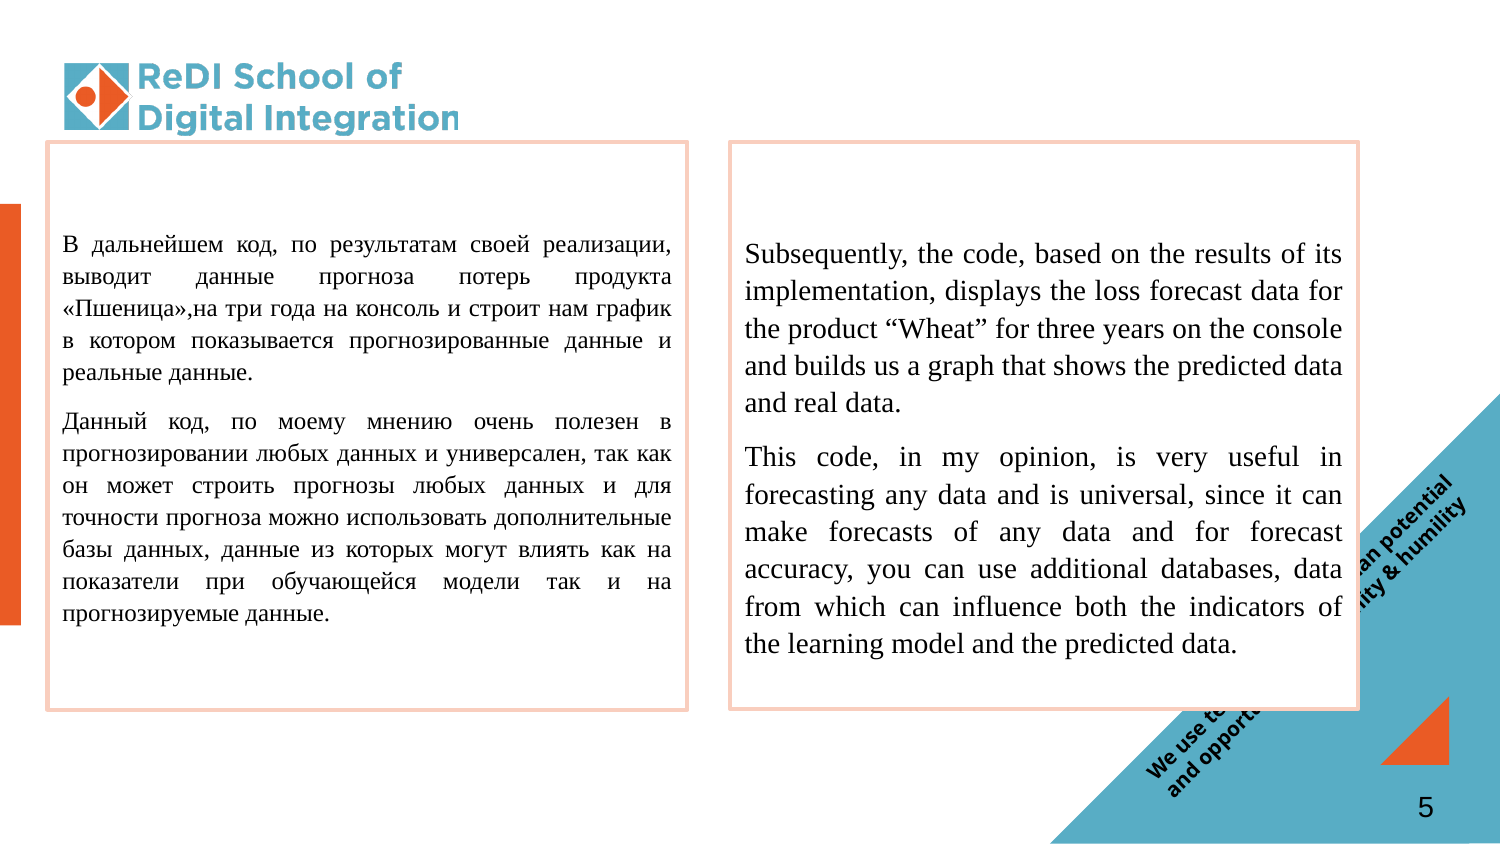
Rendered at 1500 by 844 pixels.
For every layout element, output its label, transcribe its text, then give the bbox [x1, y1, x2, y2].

text_box В дальнейшем код, по результатам своей реализации, выводит данные прогноза потерь продукта «Пшеница»,на три года на консоль и строит нам график в котором показывается прогнозированные данные и реальные данные. Данный код, по моему мнению очень полезен в прогнозировании любых данных и универсален, так как он может строить прогнозы любых данных и для точности прогноза можно использовать дополнительные базы данных, данные из которых могут влиять как на показатели при обучающейся модели так и на прогнозируемые данные. [47, 141, 688, 710]
picture [64, 62, 458, 136]
slide_number <номер> [1388, 781, 1449, 827]
text_box Subsequently, the code, based on the results of its implementation, displays the loss forecast data for the product “Wheat” for three years on the console and builds us a graph that shows the predicted data and real data. This code, in my opinion, is very useful in forecasting any data and is universal, since it can make forecasts of any data and for forecast accuracy, you can use additional databases, data from which can influence both the indicators of the learning model and the predicted data. [729, 141, 1359, 709]
